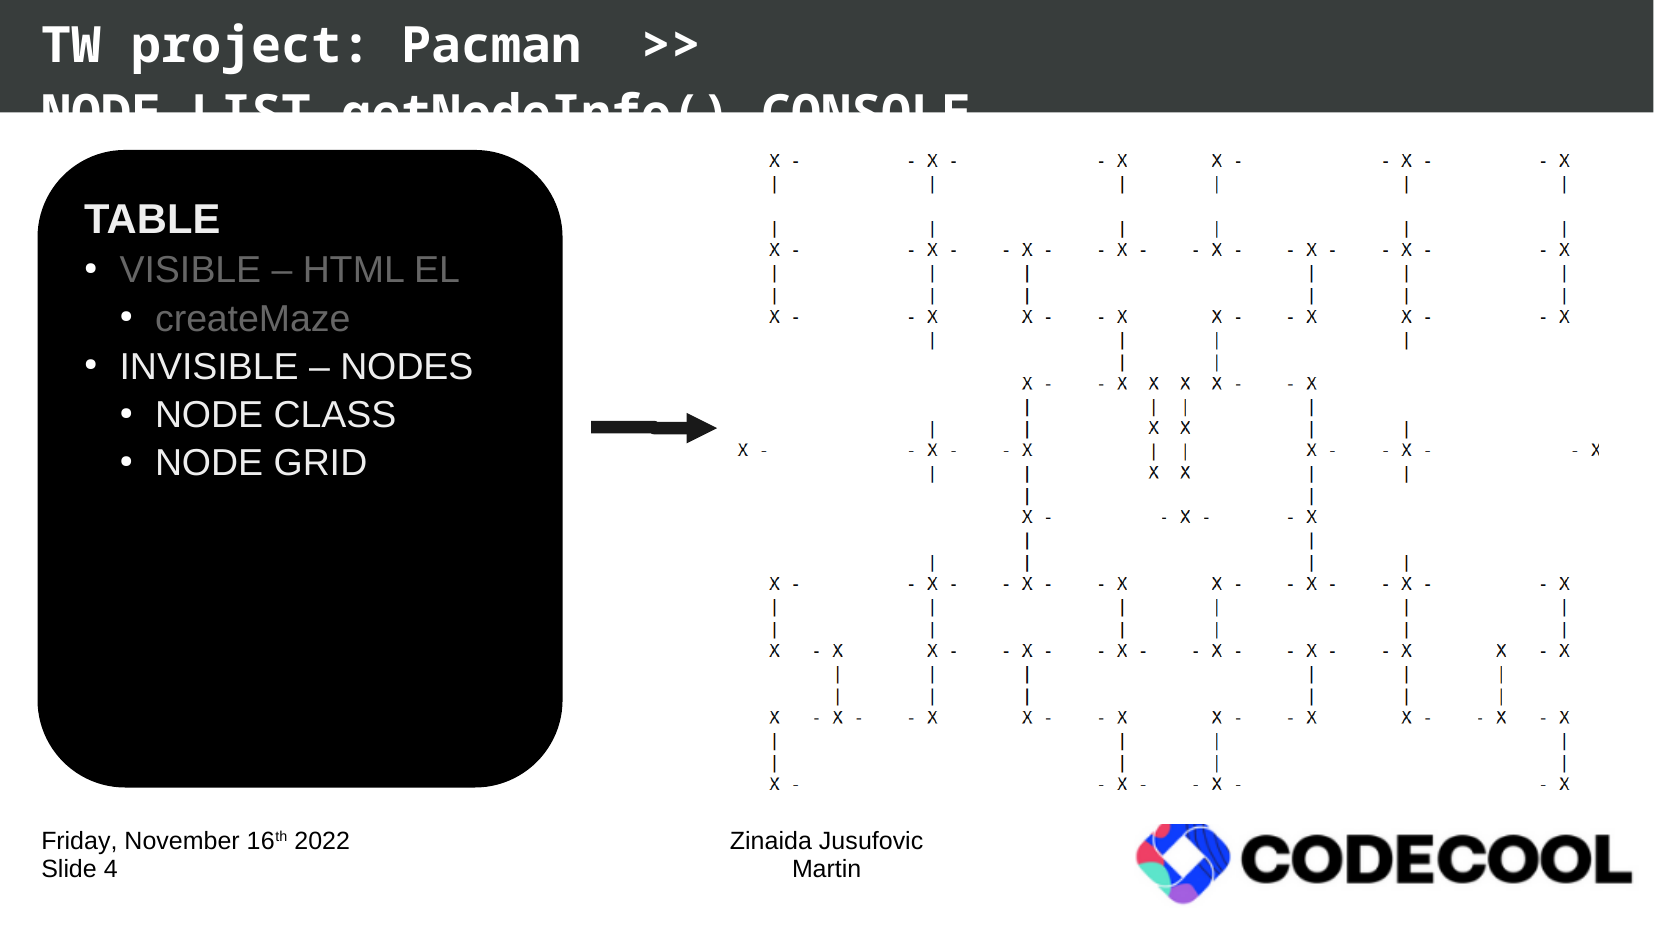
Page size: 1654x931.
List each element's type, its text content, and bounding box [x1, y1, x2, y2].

text_box Zinaida Jusufovic Martin [658, 820, 996, 889]
picture [729, 129, 1654, 931]
text_box [0, 0, 1654, 113]
text_box Friday, November 16th 2022 Slide 4 [41, 820, 449, 889]
text_box TABLE VISIBLE – HTML EL createMaze INVISIBLE – NODES NODE CLASS NODE GRID [37, 149, 563, 788]
title TW project: Pacman >> NODE_LIST.getNodeInfo().CONSOLE [41, 21, 1602, 134]
